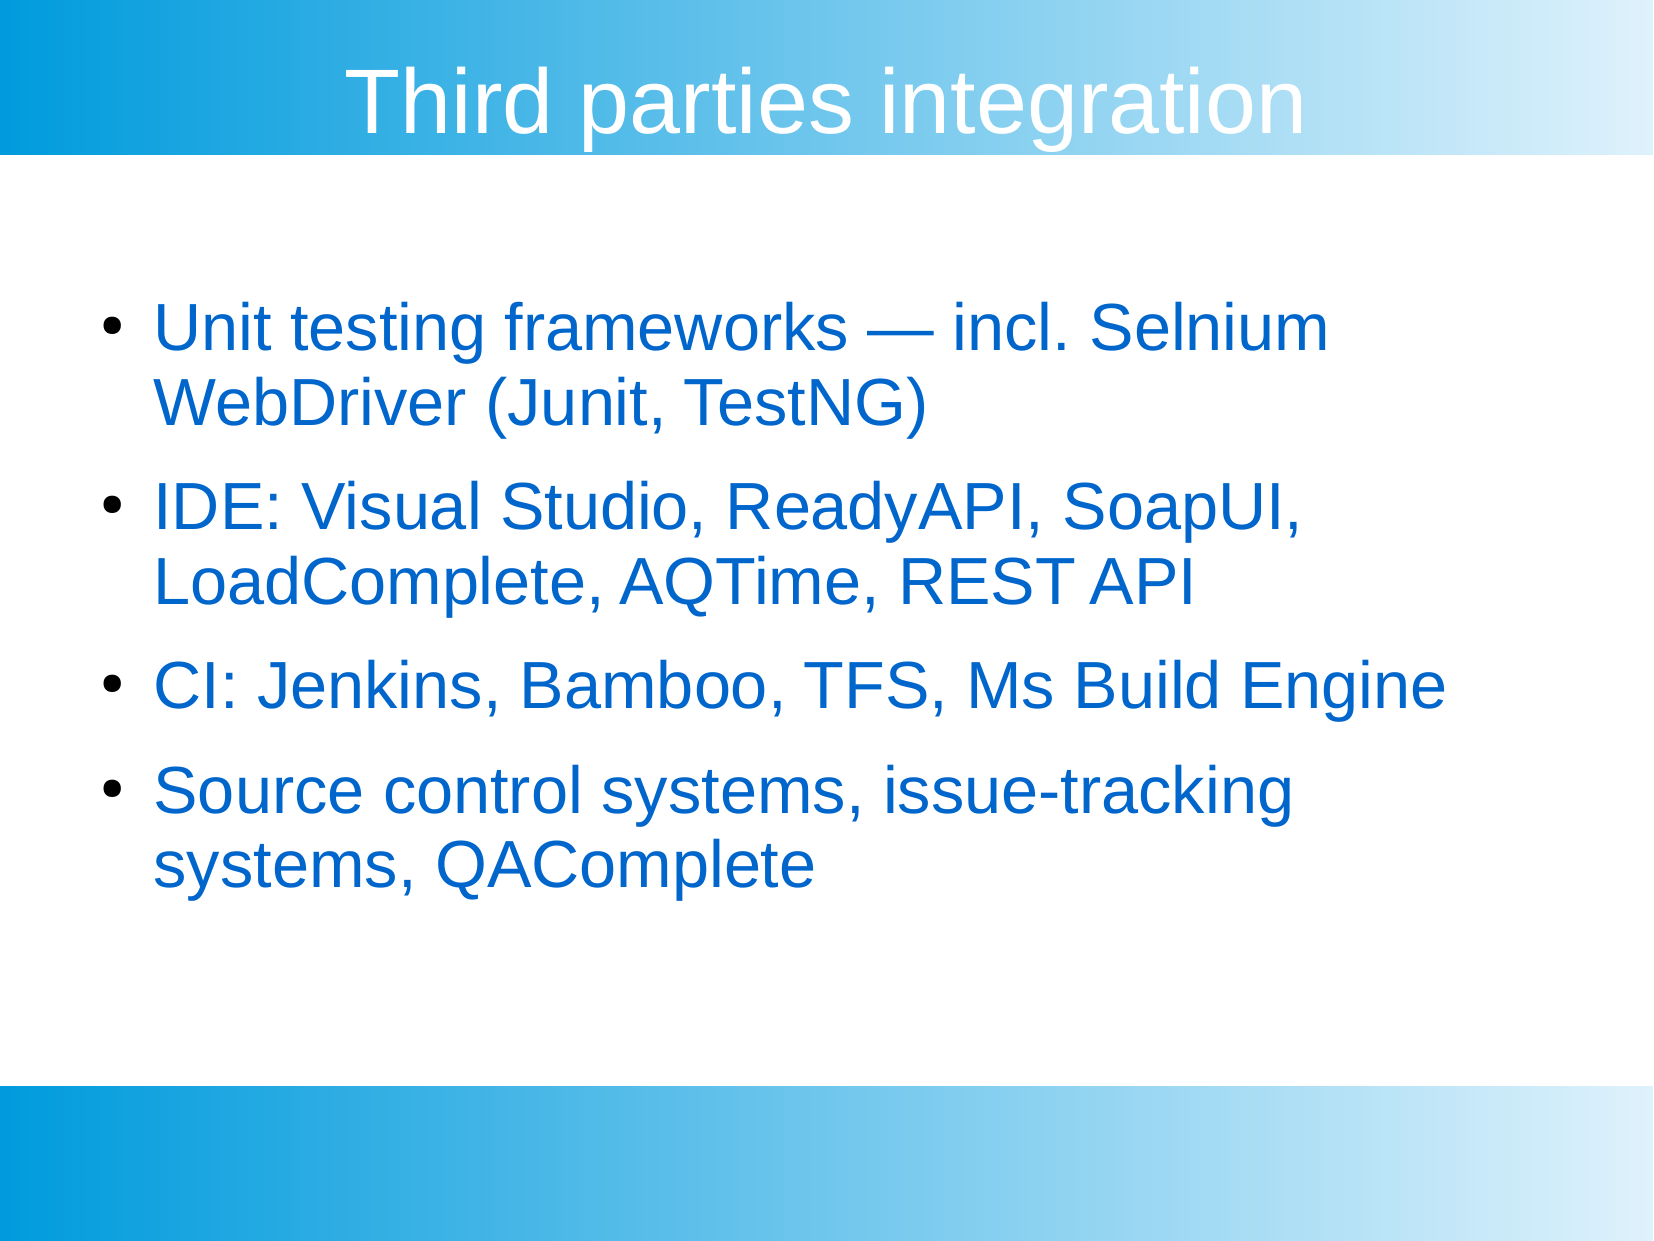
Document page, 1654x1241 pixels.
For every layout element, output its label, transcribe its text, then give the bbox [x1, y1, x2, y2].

title Third parties integration [82, 49, 1571, 155]
list Unit testing frameworks — incl. Selnium WebDriver (Junit, TestNG) IDE: Visual Studio, ReadyAPI, SoapUI, LoadComplete, AQTime, REST API CI: Jenkins, Bamboo, TFS, Ms Build Engine Source control systems, issue-tracking systems, QAComplete [82, 290, 1571, 1010]
